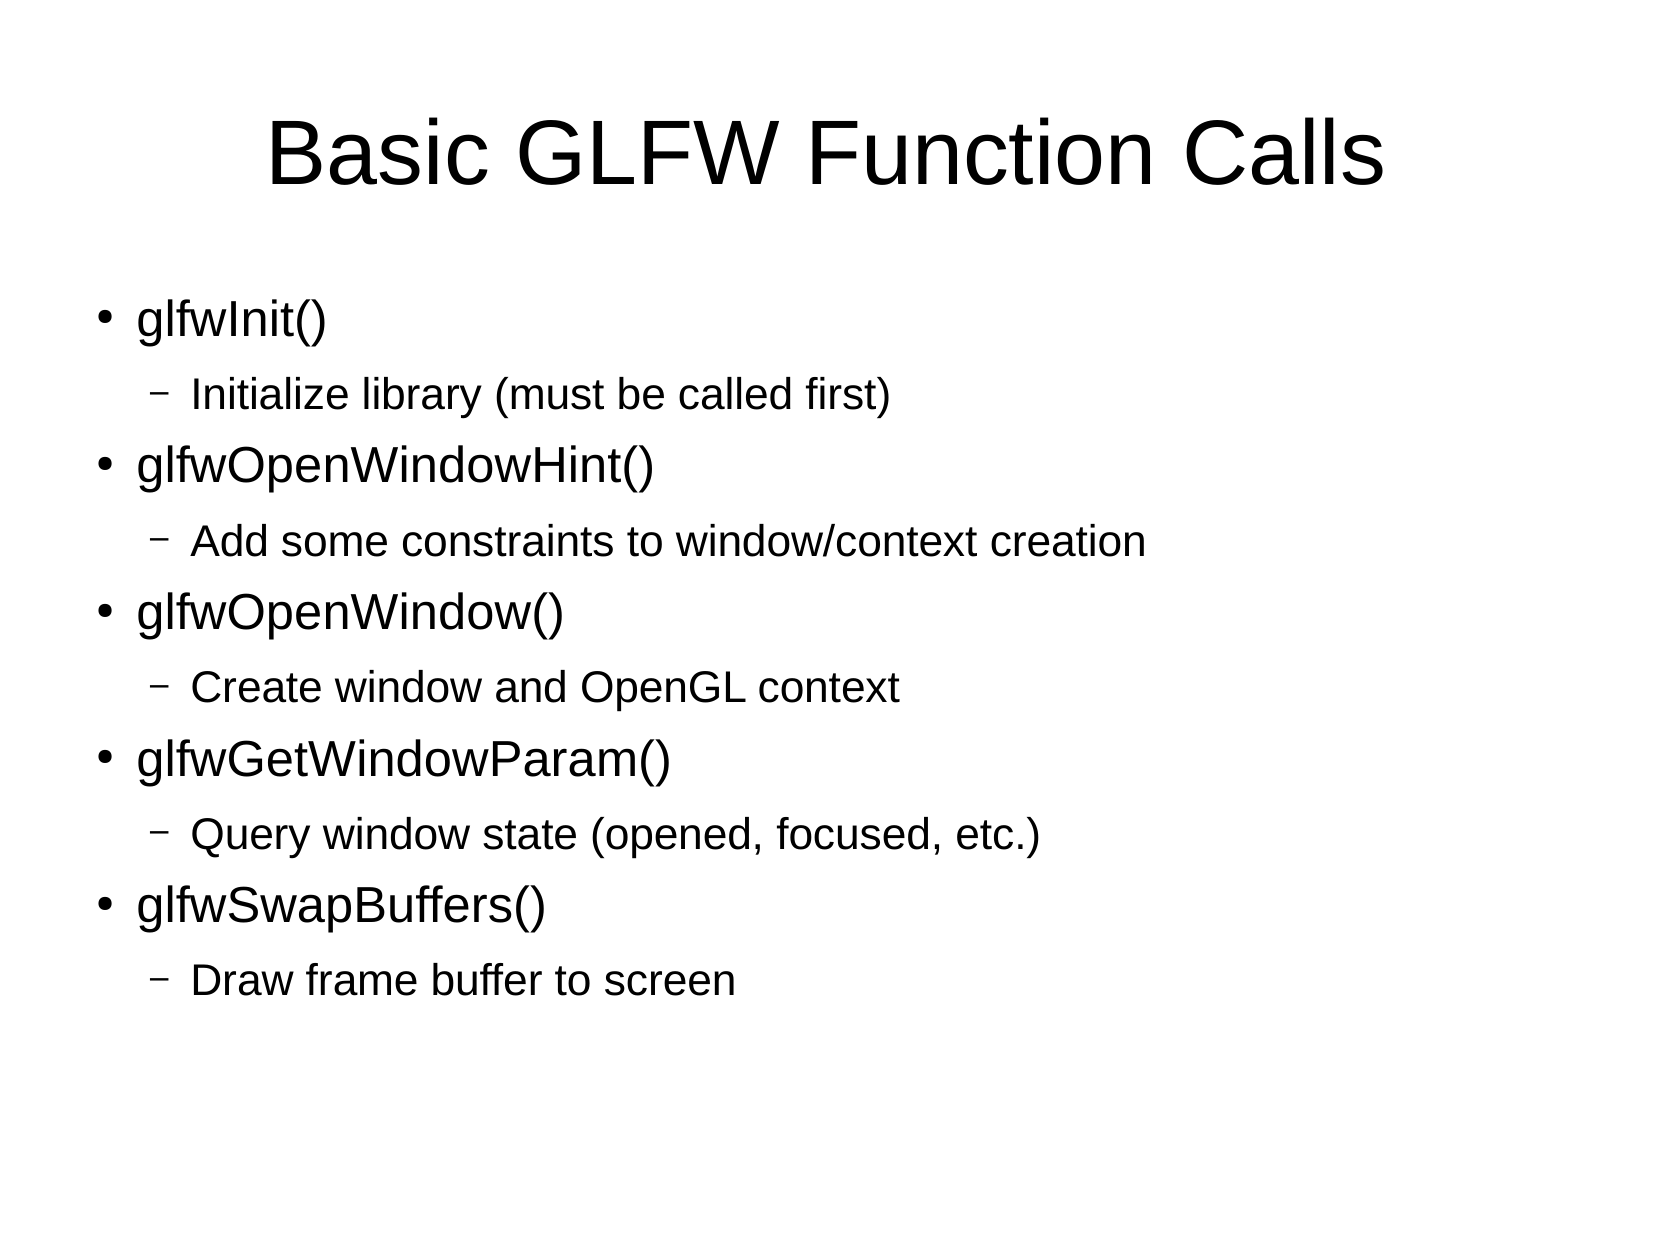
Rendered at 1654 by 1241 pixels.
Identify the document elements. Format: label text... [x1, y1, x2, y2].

title Basic GLFW Function Calls [82, 49, 1571, 257]
list glfwInit() Initialize library (must be called first) glfwOpenWindowHint() Add some constraints to window/context creation glfwOpenWindow() Create window and OpenGL context glfwGetWindowParam() Query window state (opened, focused, etc.) glfwSwapBuffers() Draw frame buffer to screen [82, 290, 1538, 1010]
